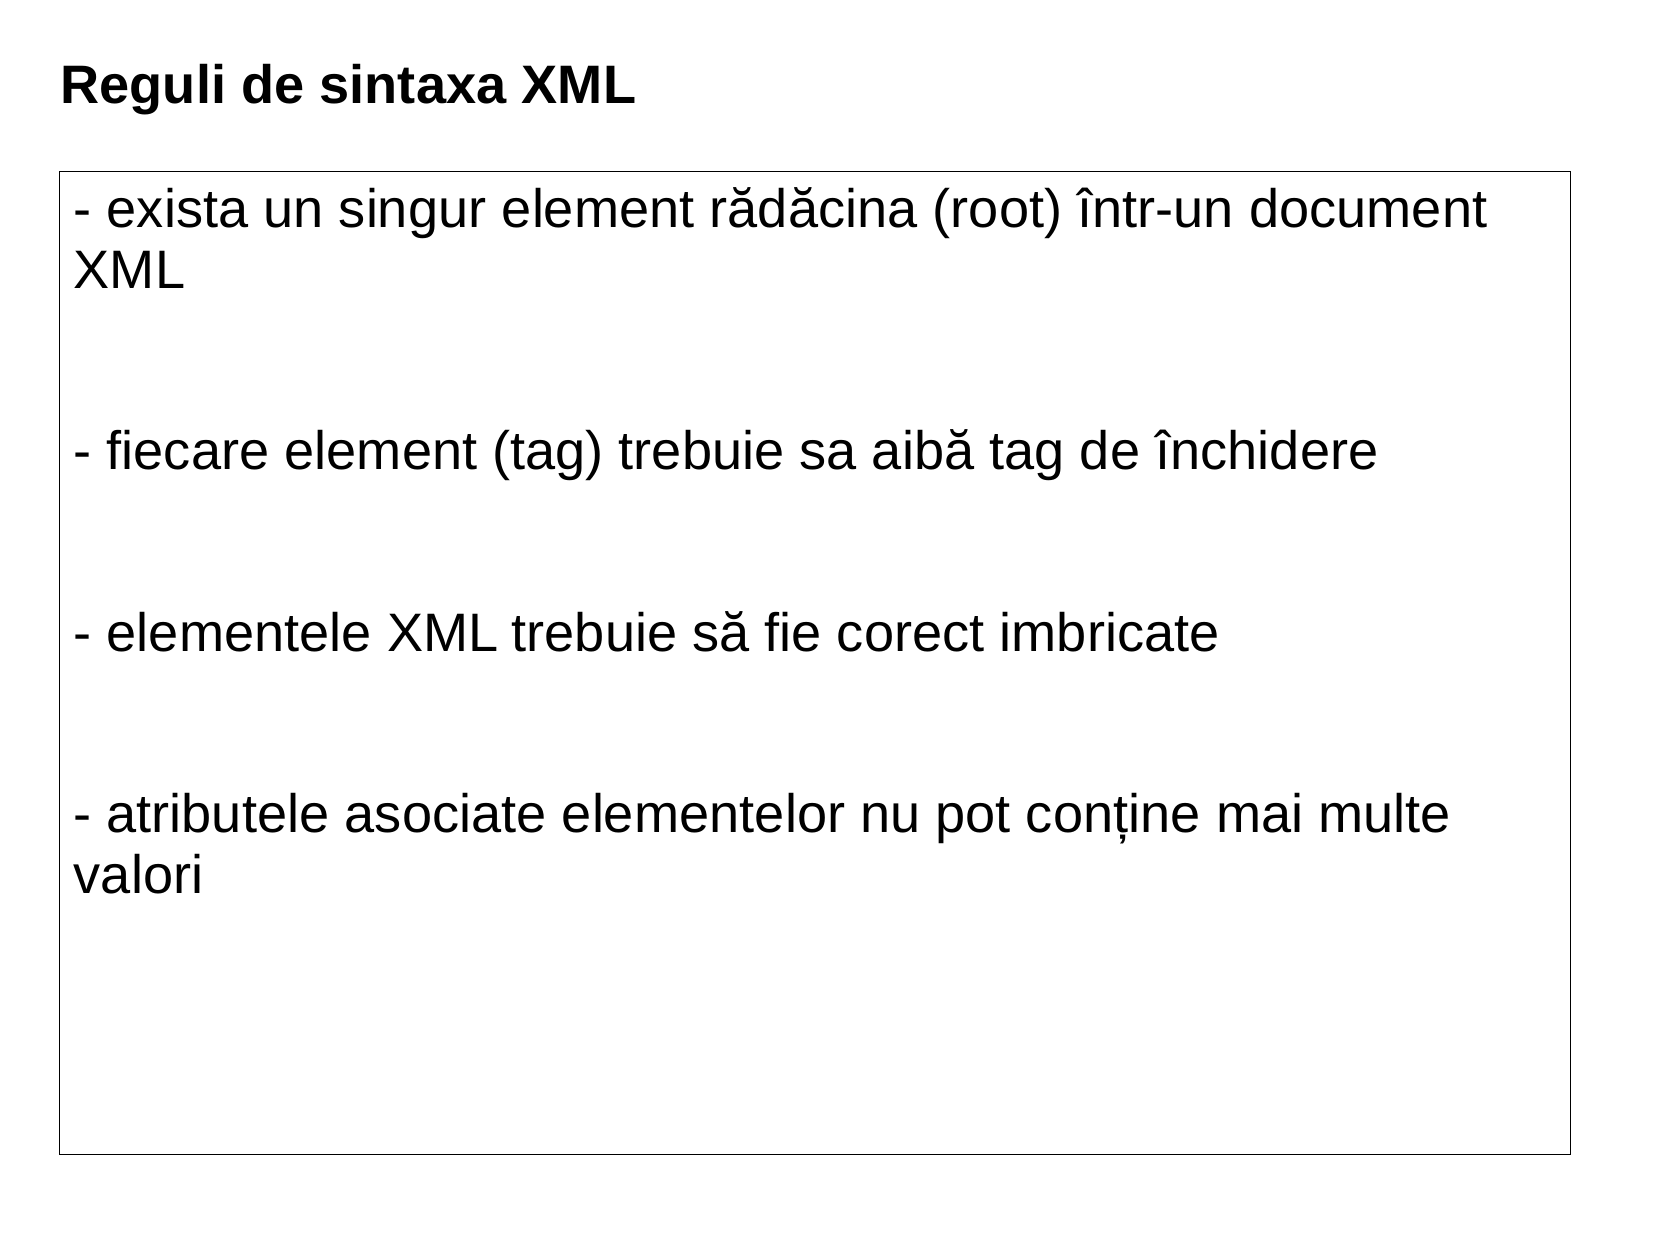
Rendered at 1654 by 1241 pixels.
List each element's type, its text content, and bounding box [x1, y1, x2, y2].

text_box - exista un singur element rădăcina (root) într-un document XML - fiecare element (tag) trebuie sa aibă tag de închidere - elementele XML trebuie să fie corect imbricate - atributele asociate elementelor nu pot conține mai multe valori [59, 171, 1571, 1155]
text_box Reguli de sintaxa XML [45, 42, 944, 136]
